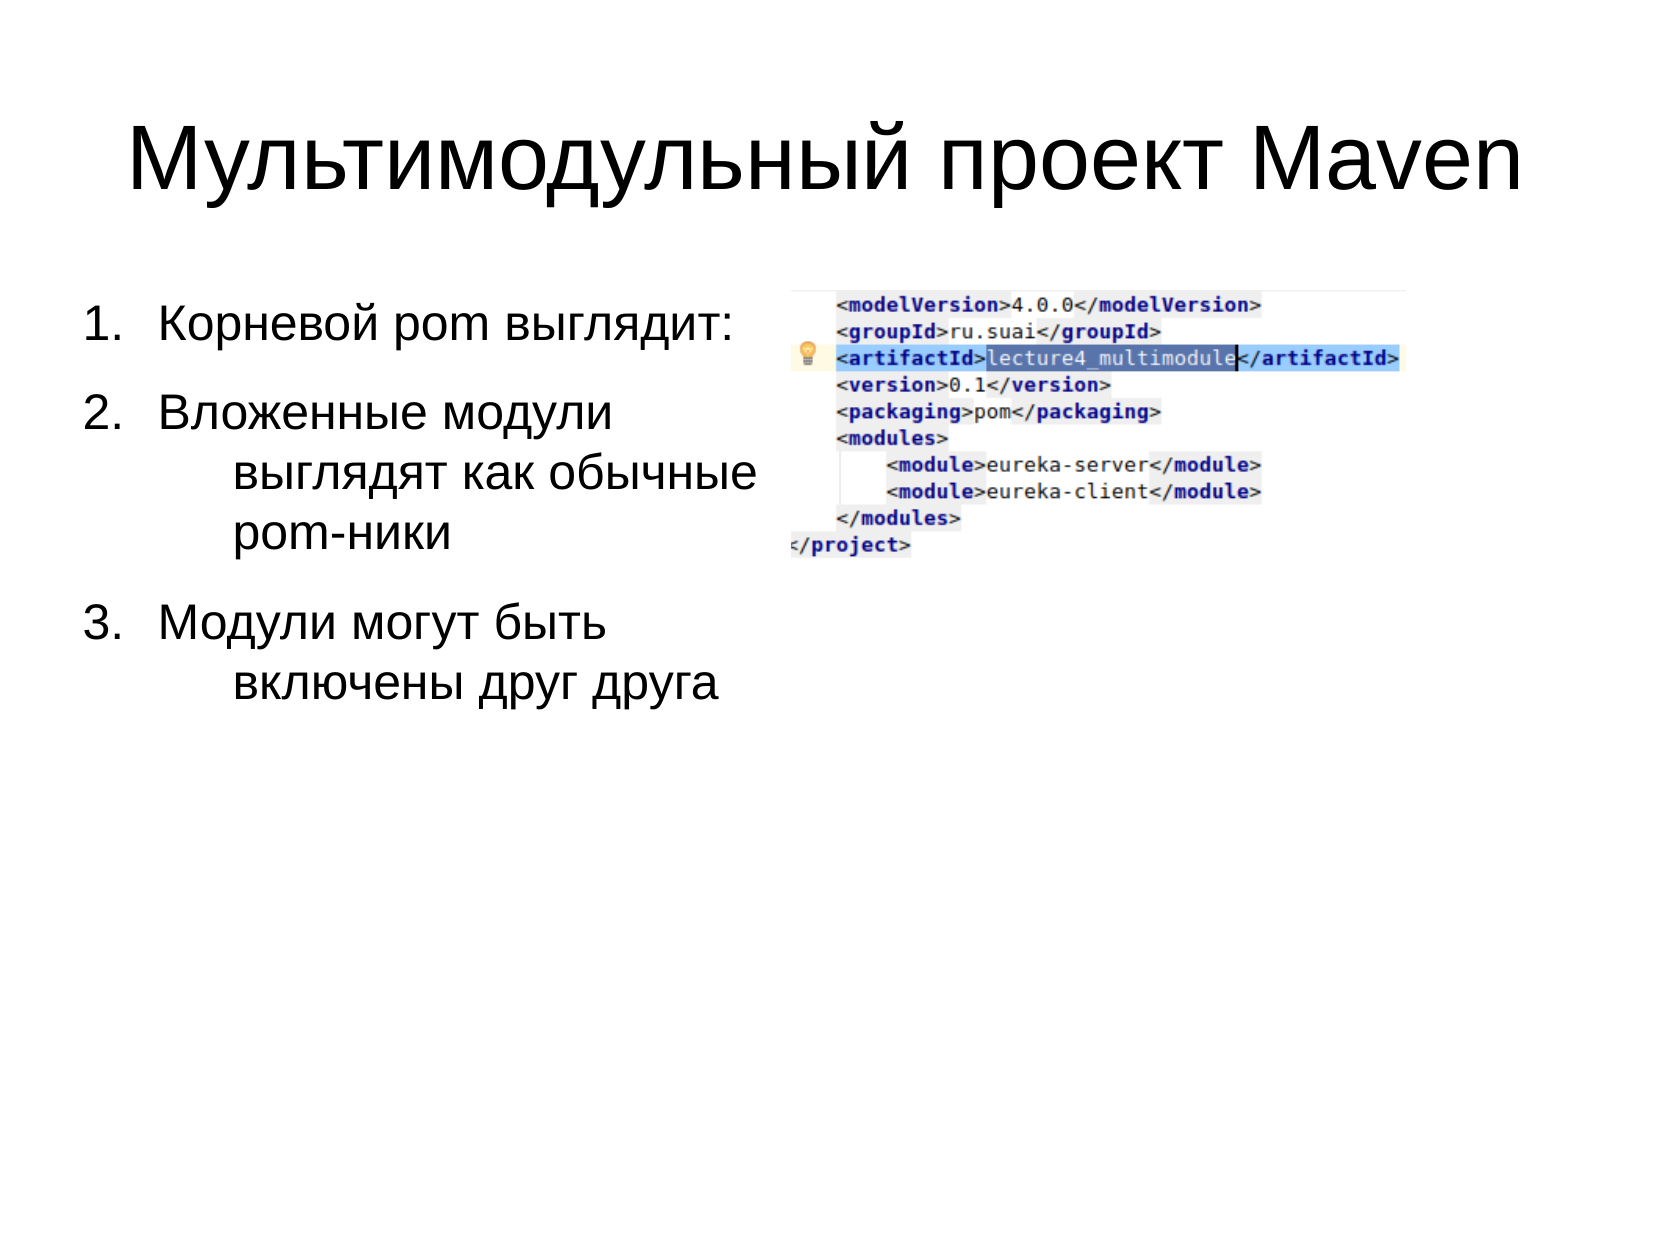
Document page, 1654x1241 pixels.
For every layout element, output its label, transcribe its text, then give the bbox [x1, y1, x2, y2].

picture [791, 290, 1406, 566]
title Мультимодульный проект Maven [82, 49, 1571, 257]
list Корневой pom выглядит: Вложенные модули выглядят как обычные pom-ники Модули могут быть включены друг друга [82, 290, 804, 1010]
